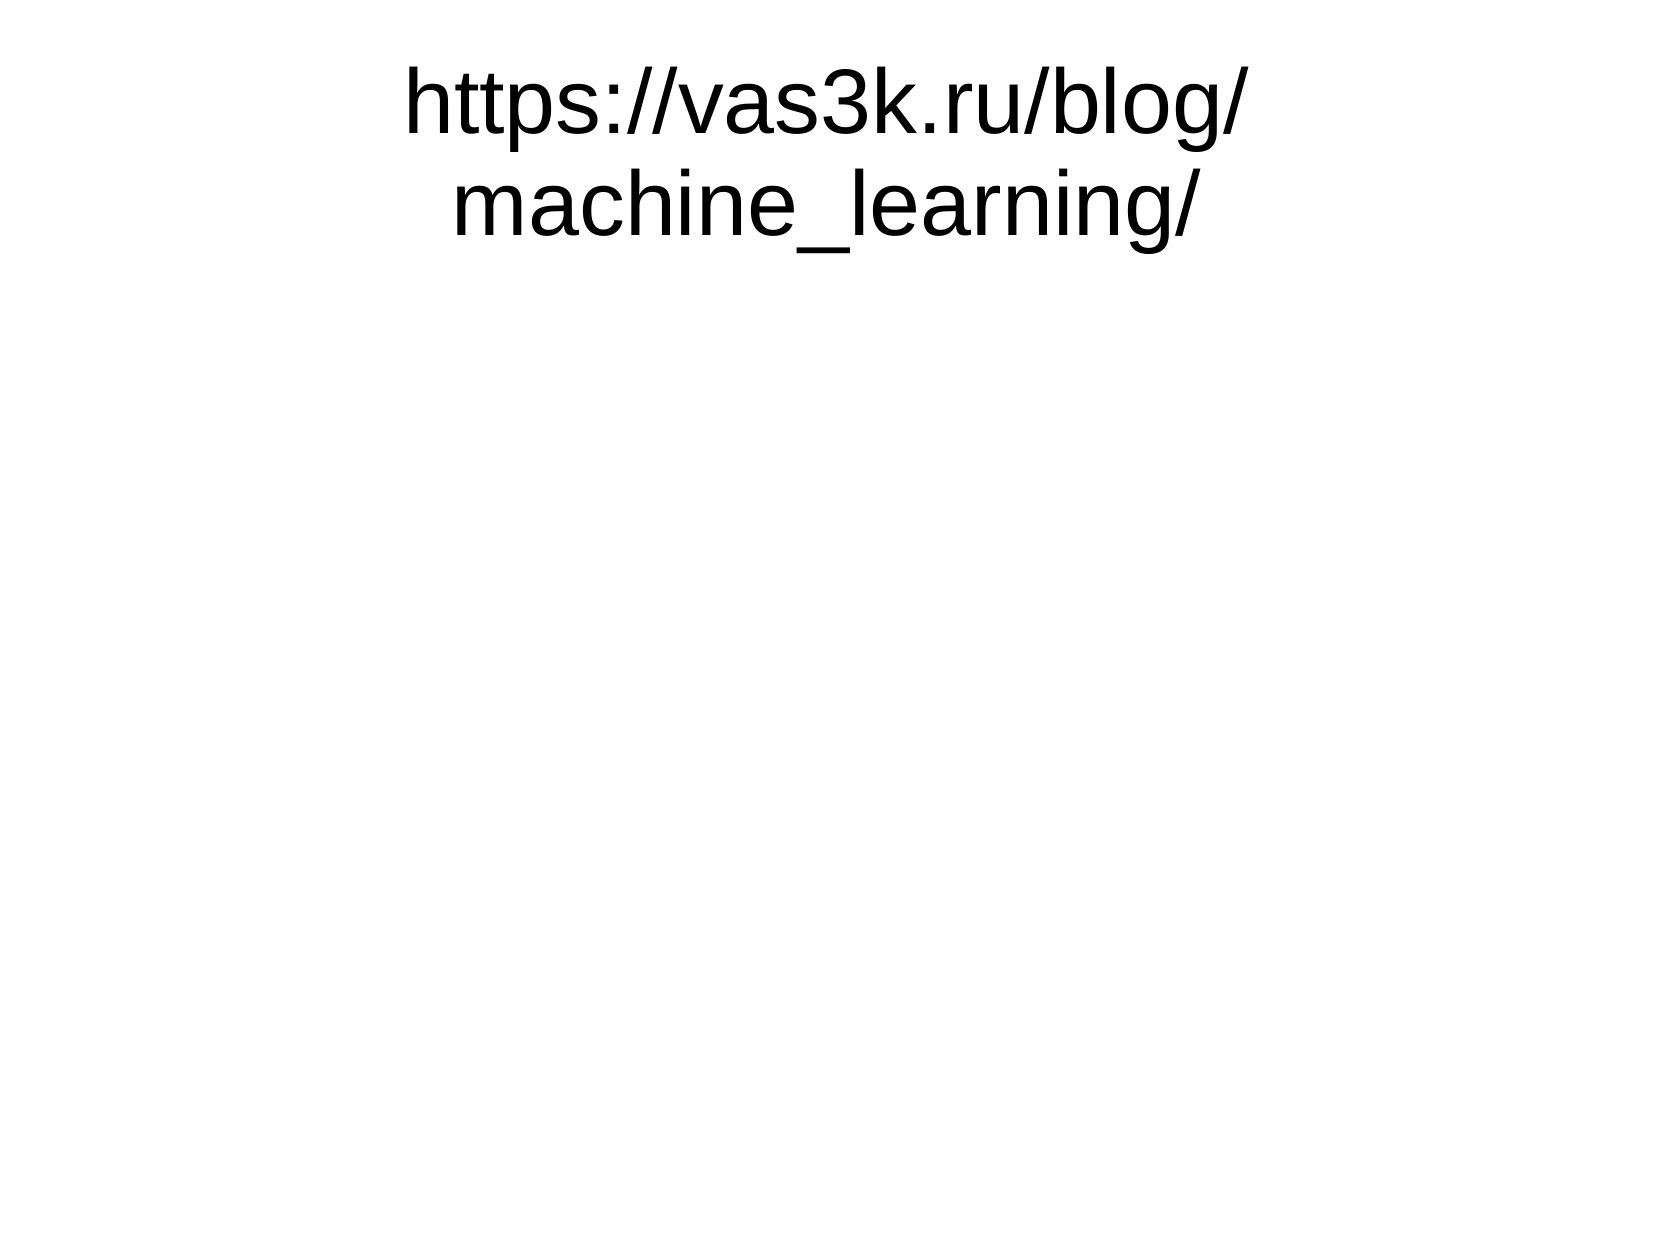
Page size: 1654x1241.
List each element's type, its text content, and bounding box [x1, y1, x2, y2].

title https://vas3k.ru/blog/machine_learning/ [82, 49, 1571, 257]
